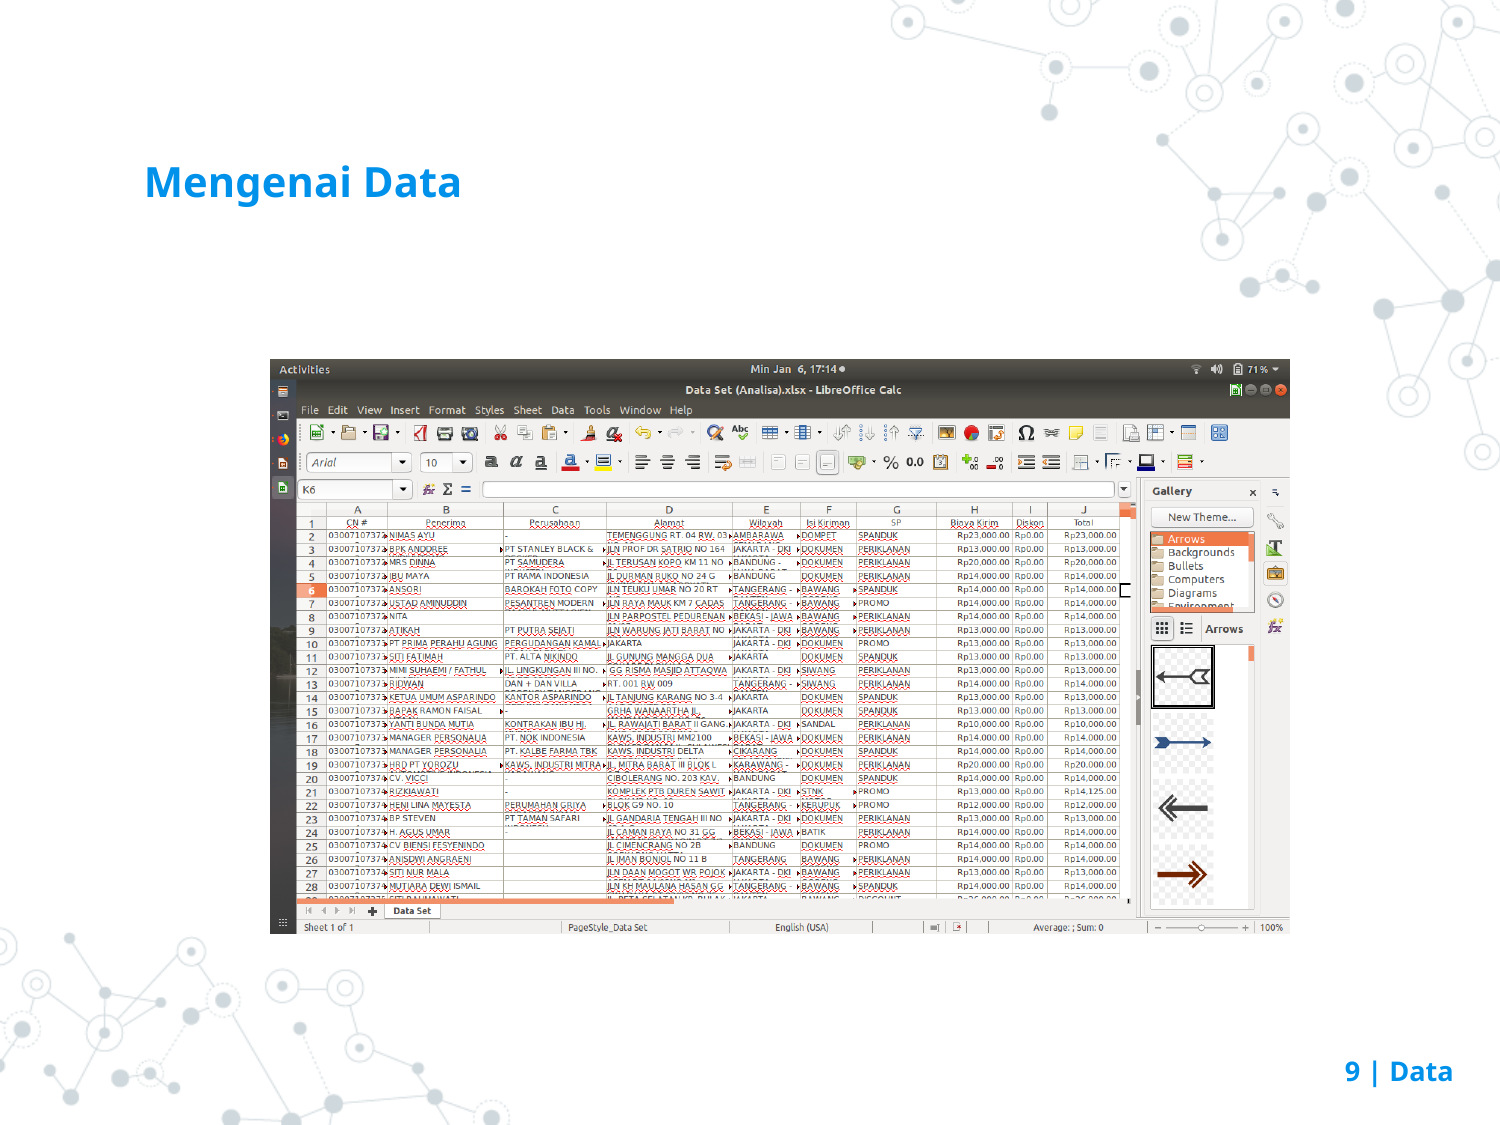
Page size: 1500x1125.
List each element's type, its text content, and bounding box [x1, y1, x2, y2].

slide_number <number> | Data [1245, 1038, 1469, 1125]
picture [0, 0, 1500, 1125]
title Mengenai Data [128, 149, 1372, 222]
